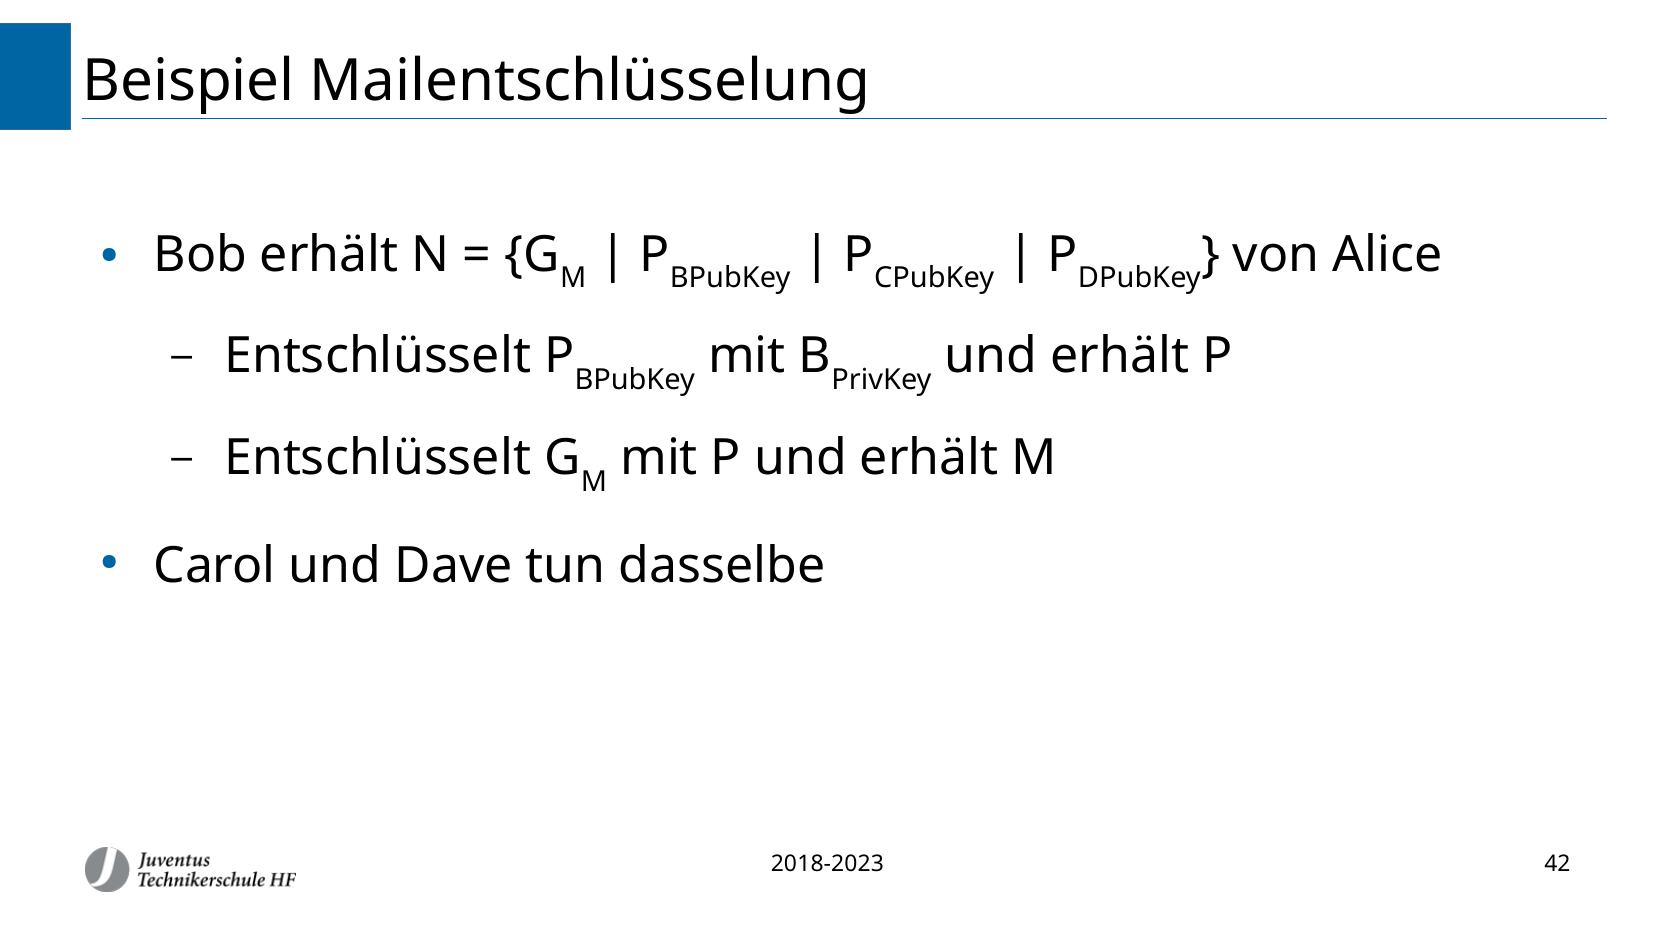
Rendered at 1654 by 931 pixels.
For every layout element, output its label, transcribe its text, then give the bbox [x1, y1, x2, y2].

picture [85, 847, 296, 892]
title Beispiel Mailentschlüsselung [82, 37, 1571, 119]
list Bob erhält N = {GM | PBPubKey | PCPubKey | PDPubKey} von Alice Entschlüsselt PBPubKey mit BPrivKey und erhält P Entschlüsselt GM mit P und erhält M Carol und Dave tun dasselbe [82, 217, 1571, 758]
